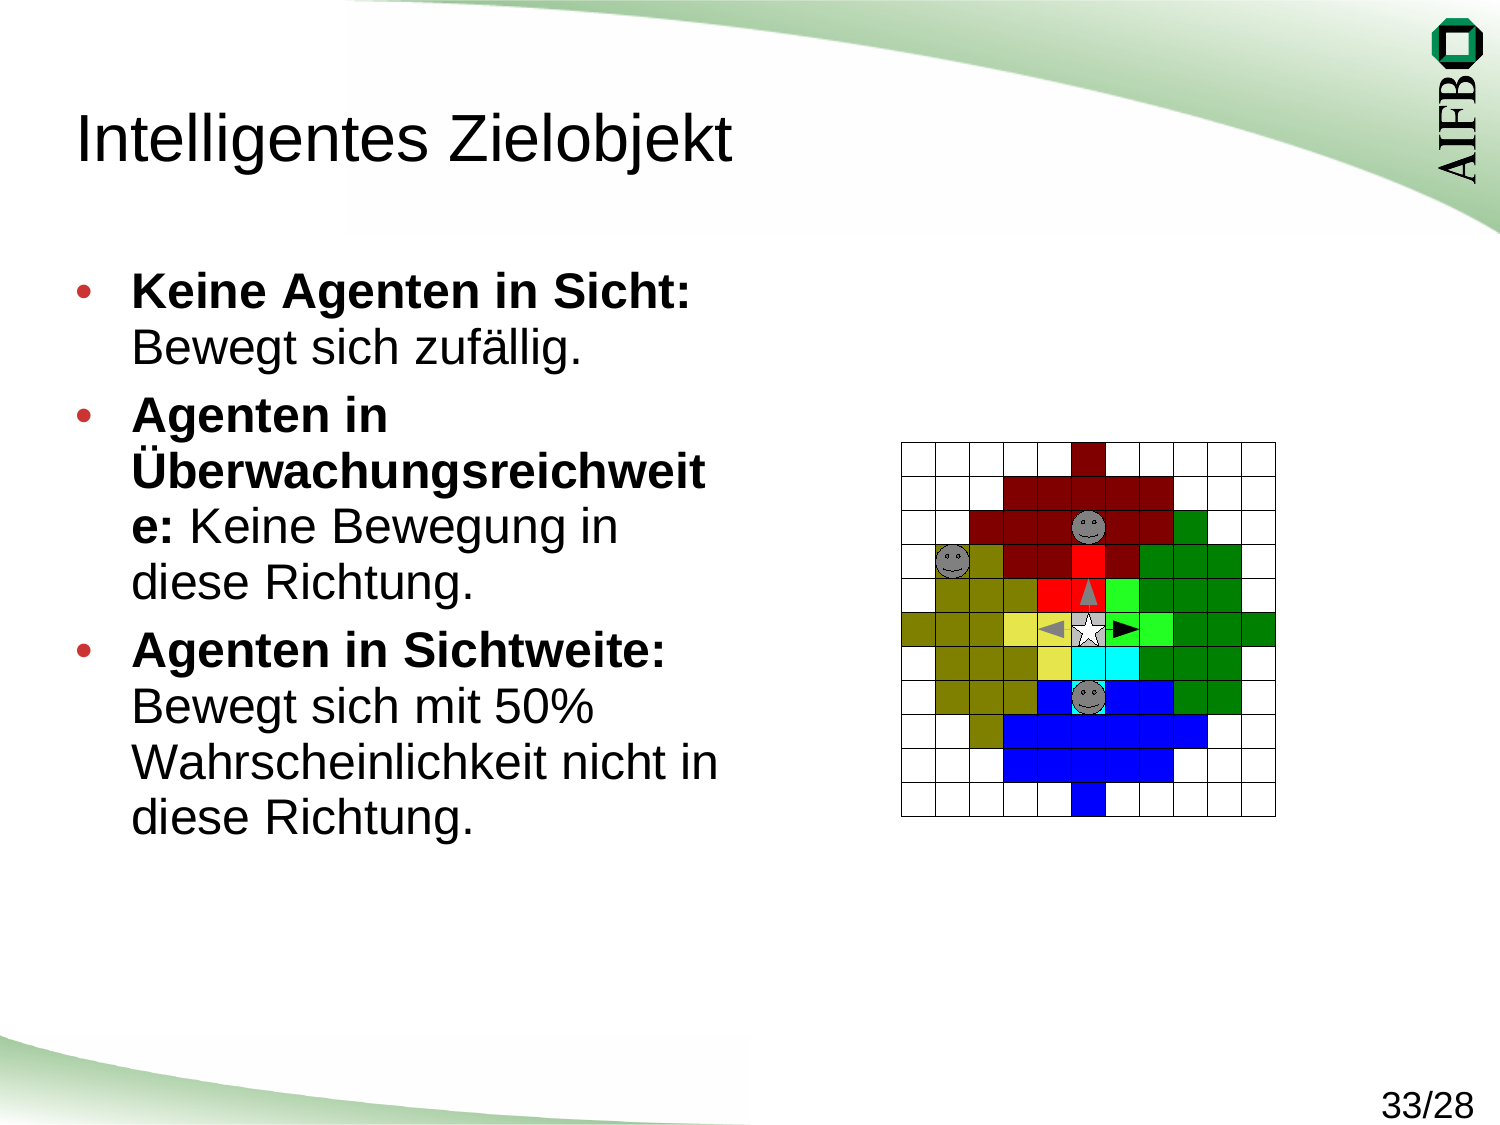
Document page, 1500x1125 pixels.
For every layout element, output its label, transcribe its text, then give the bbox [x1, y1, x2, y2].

picture [345, 0, 1500, 234]
picture [0, 1035, 751, 1125]
title Intelligentes Zielobjekt [75, 44, 1425, 233]
text_box [901, 442, 1276, 817]
list Keine Agenten in Sicht: Bewegt sich zufällig. Agenten in Überwachungsreichweite: Keine Bewegung in diese Richtung. Agenten in Sichtweite: Bewegt sich mit 50% Wahrscheinlichkeit nicht in diese Richtung. [75, 263, 734, 993]
